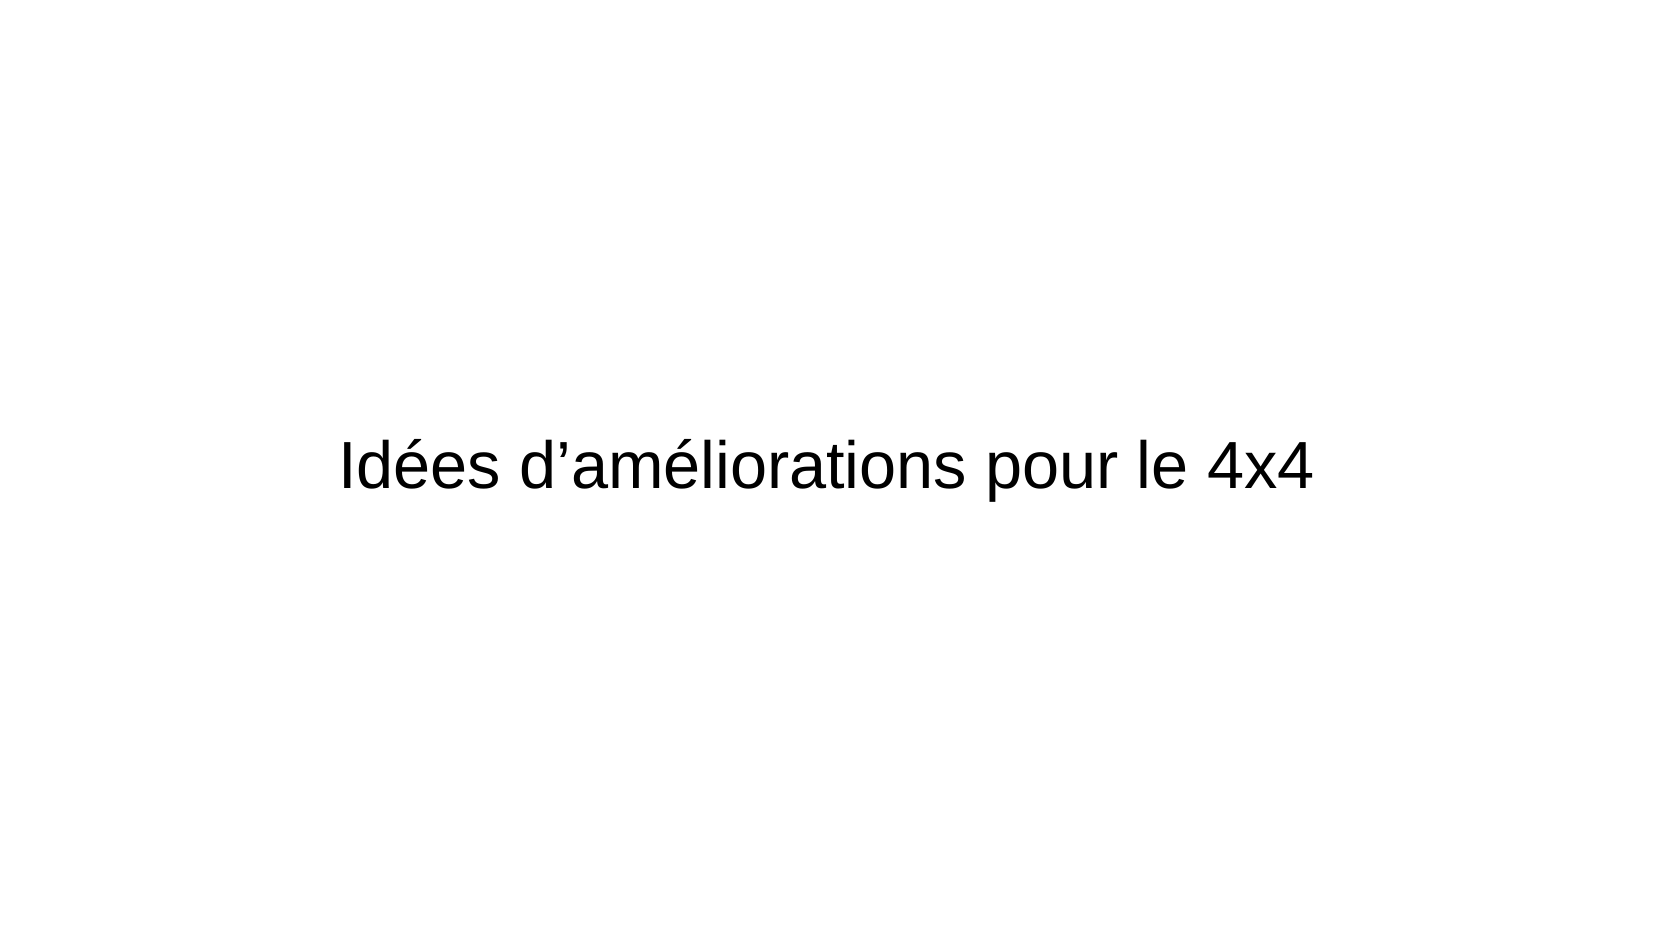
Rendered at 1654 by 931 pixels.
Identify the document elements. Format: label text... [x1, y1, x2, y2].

subtitle Idées d’améliorations pour le 4x4 [82, 37, 1571, 886]
